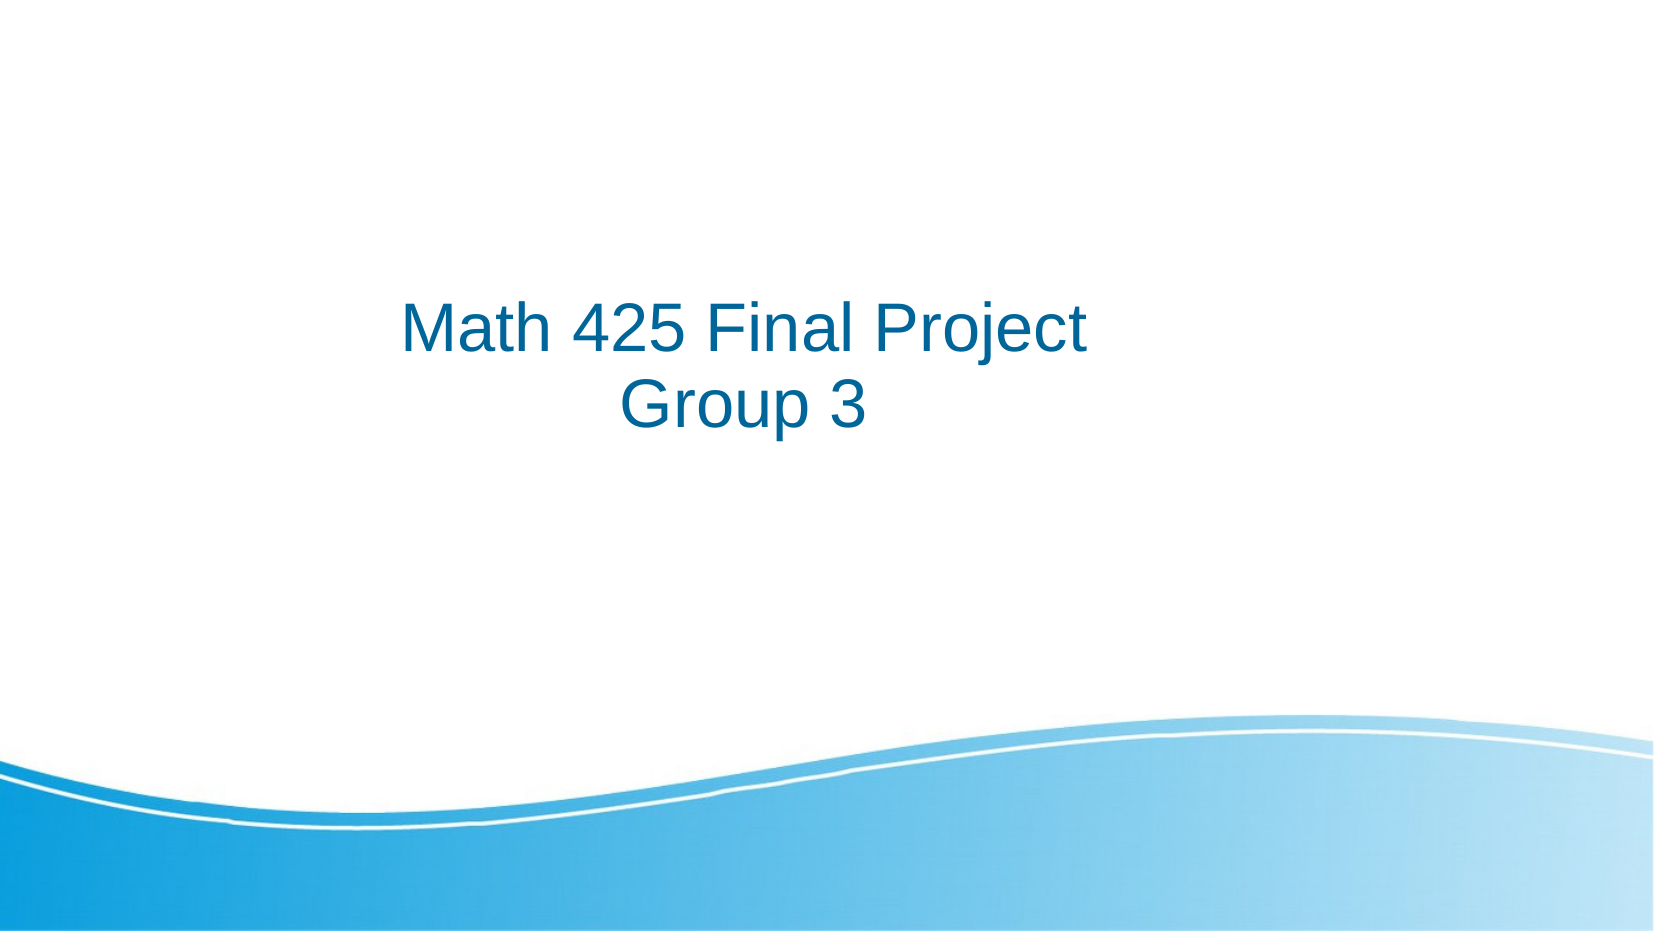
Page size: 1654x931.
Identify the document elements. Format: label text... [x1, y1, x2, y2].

picture [0, 714, 1654, 931]
title Math 425 Final Project Group 3 [0, 288, 1489, 444]
